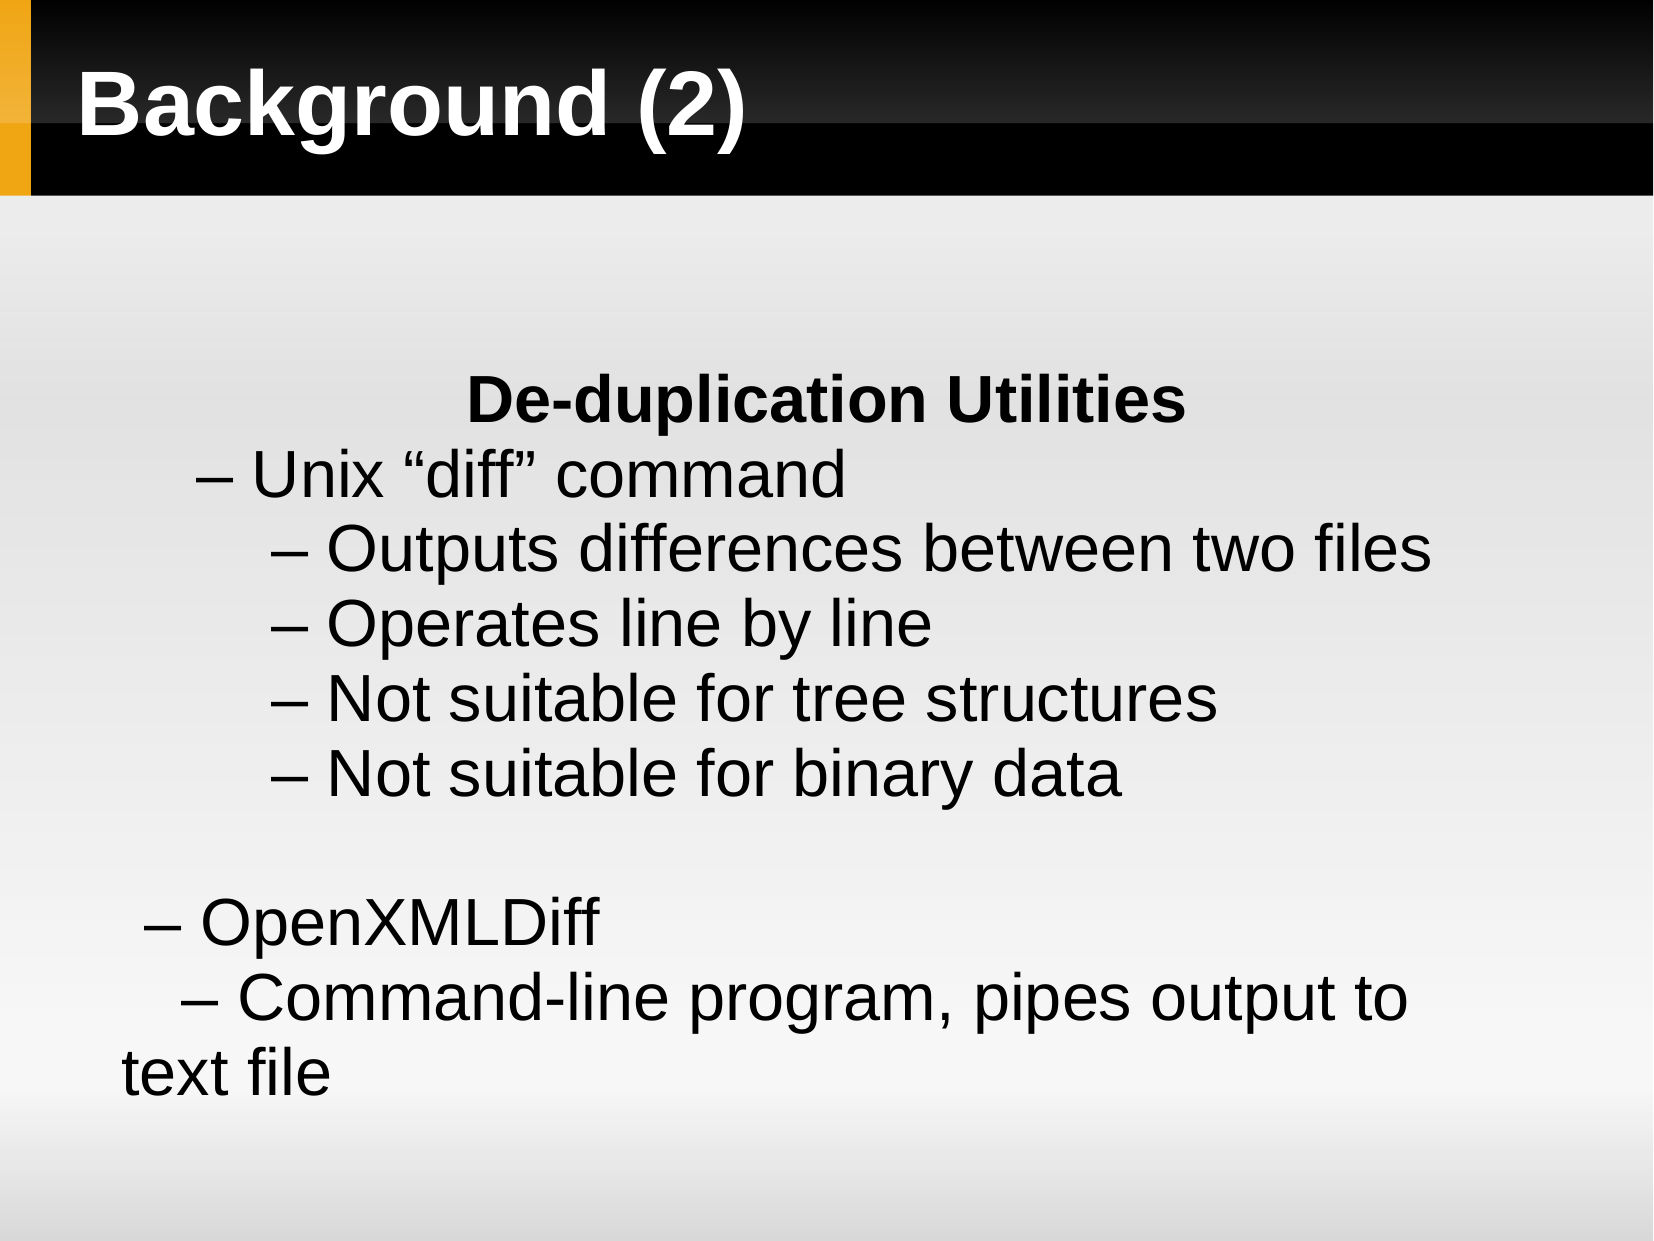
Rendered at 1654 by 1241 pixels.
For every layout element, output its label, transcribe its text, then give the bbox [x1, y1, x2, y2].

title Background (2) [76, 0, 1565, 208]
picture [0, 0, 1654, 1241]
subtitle De-duplication Utilities – Unix “diff” command – Outputs differences between two files – Operates line by line – Not suitable for tree structures – Not suitable for binary data – OpenXMLDiff – Command-line program, pipes output to text file [121, 344, 1533, 1127]
